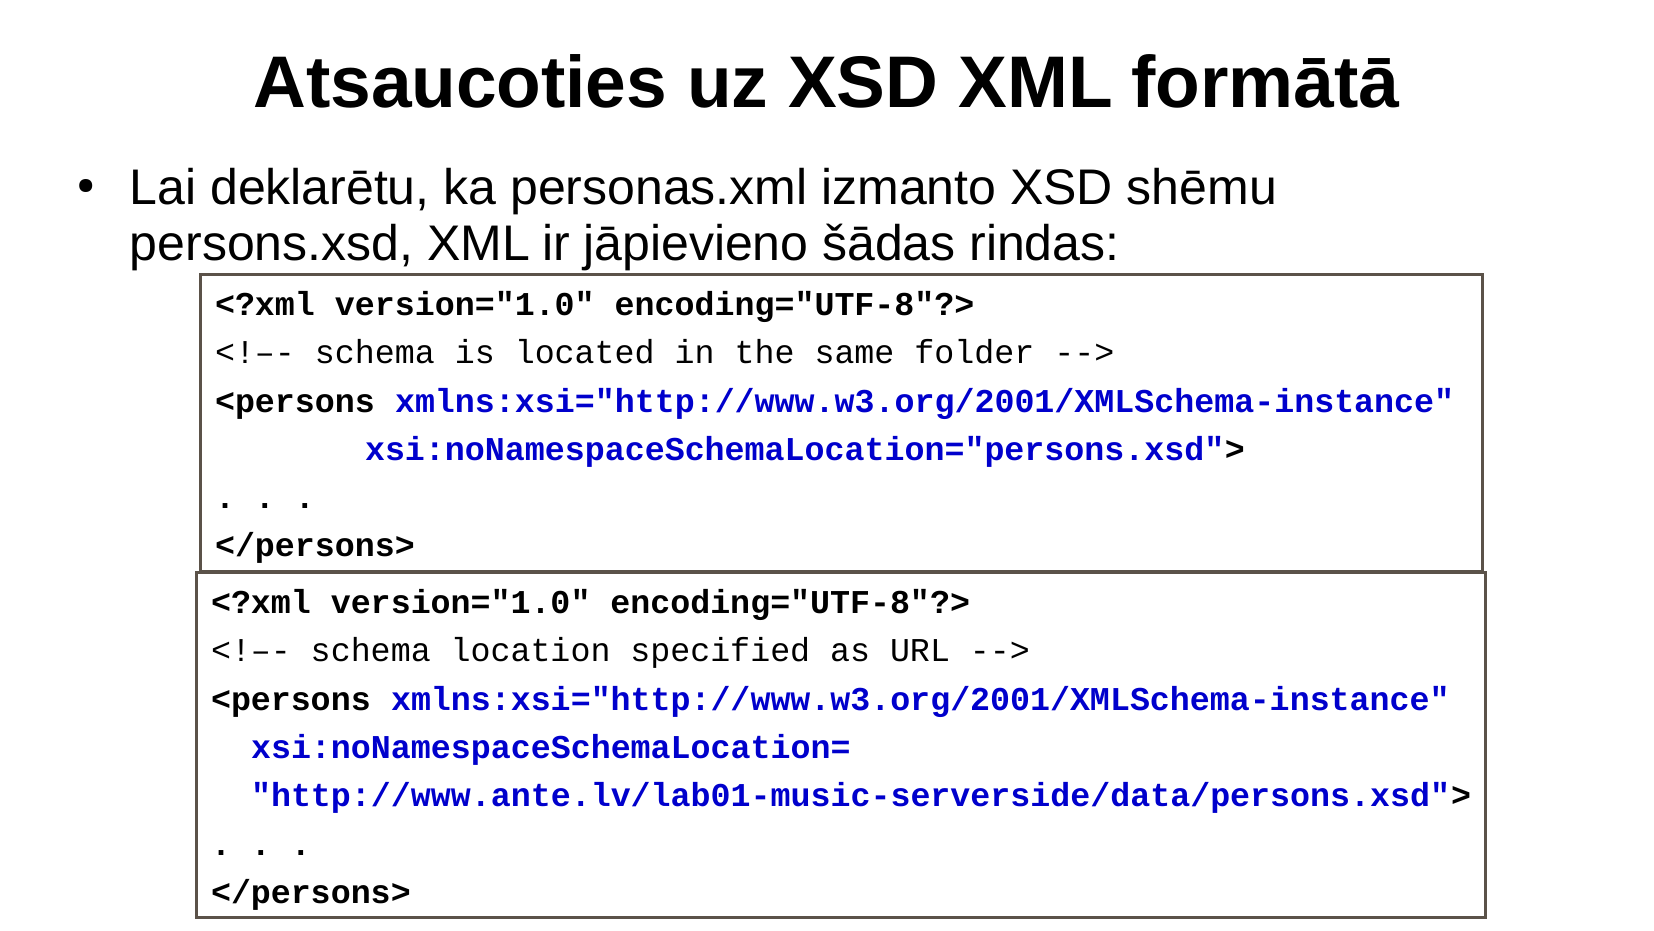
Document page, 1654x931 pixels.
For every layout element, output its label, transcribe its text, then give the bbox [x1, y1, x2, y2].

text_box <?xml version="1.0" encoding="UTF-8"?> <!–- schema is located in the same folder --> <persons xmlns:xsi="http://www.w3.org/2001/XMLSchema-instance" xsi:noNamespaceSchemaLocation="persons.xsd"> . . . </persons> [200, 274, 1483, 572]
text_box <?xml version="1.0" encoding="UTF-8"?> <!–- schema location specified as URL --> <persons xmlns:xsi="http://www.w3.org/2001/XMLSchema-instance" xsi:noNamespaceSchemaLocation= "http://www.ante.lv/lab01-music-serverside/data/persons.xsd"> . . . </persons> [196, 572, 1486, 918]
list Lai deklarētu, ka personas.xml izmanto XSD shēmu persons.xsd, XML ir jāpievieno šādas rindas: [59, 159, 1515, 699]
title Atsaucoties uz XSD XML formātā [82, 0, 1571, 164]
